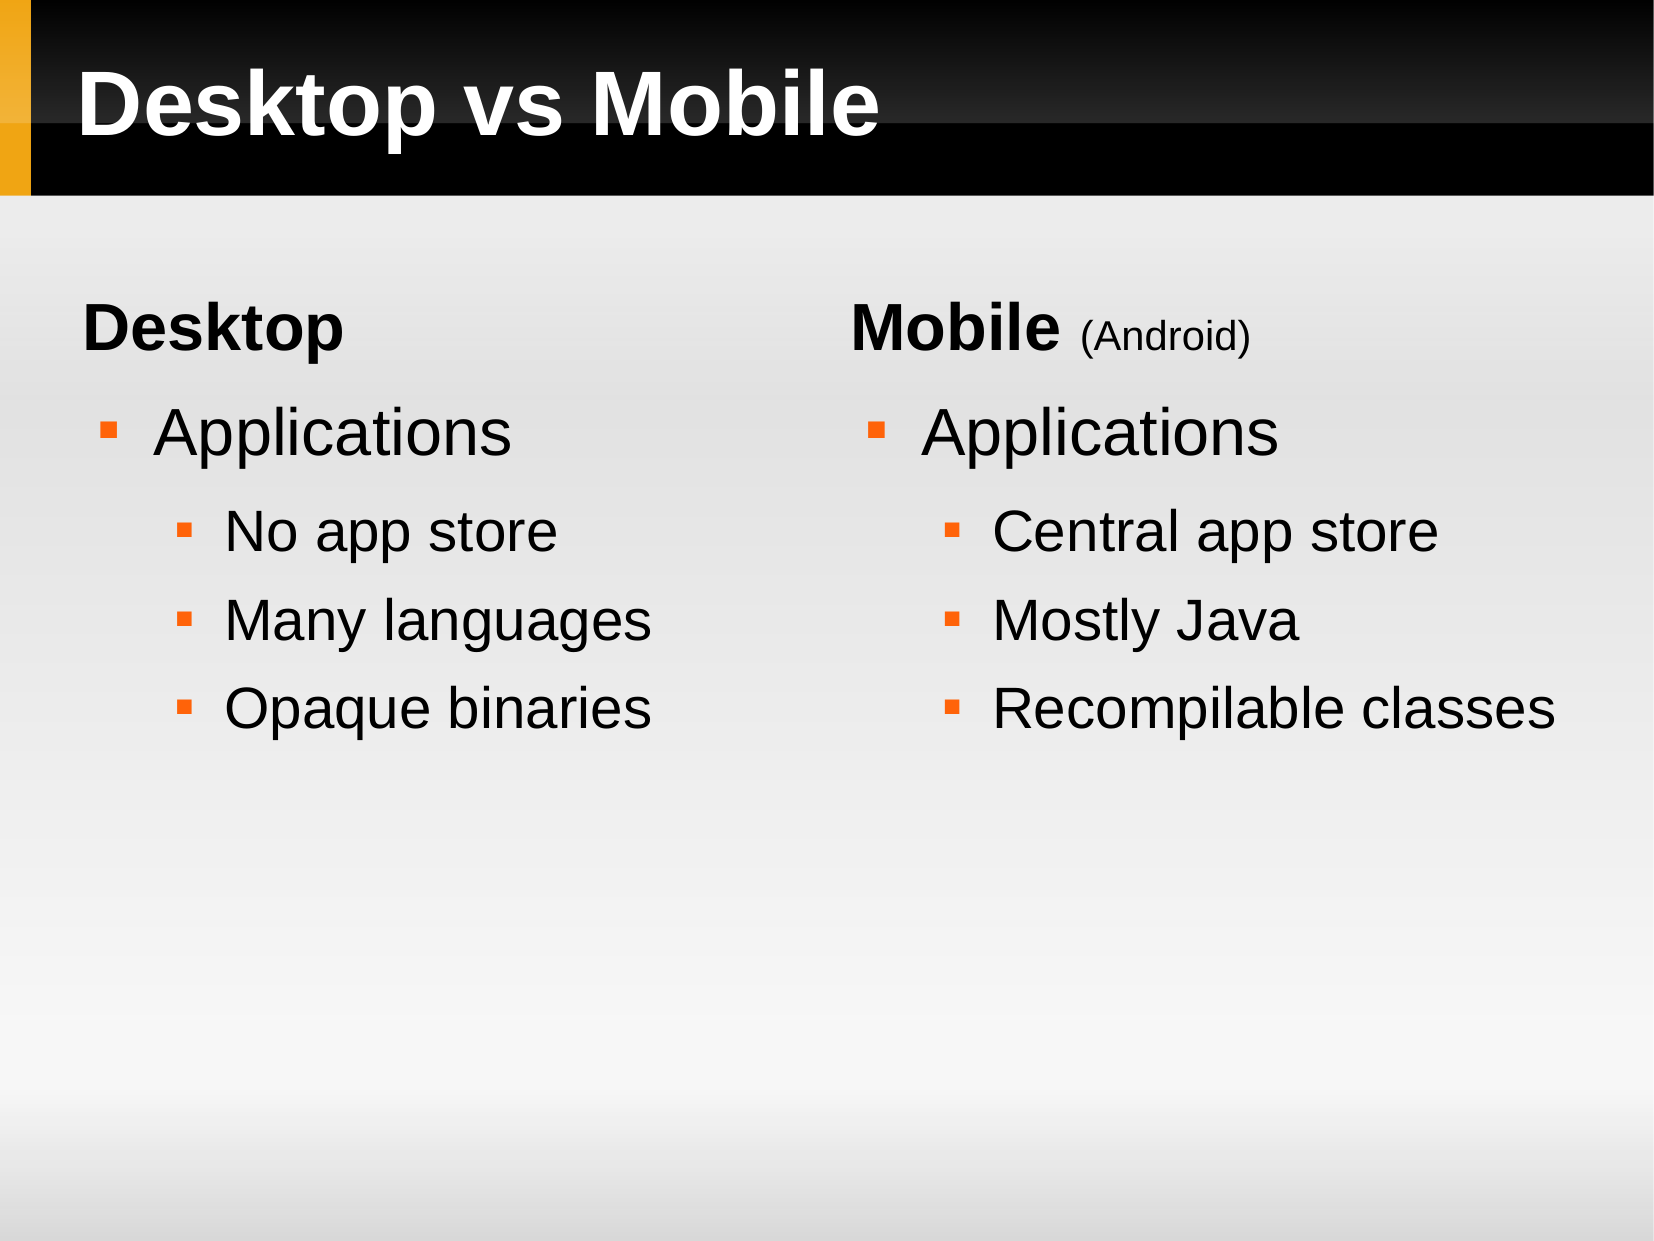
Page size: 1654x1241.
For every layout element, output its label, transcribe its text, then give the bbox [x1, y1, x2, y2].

picture [0, 0, 1654, 1241]
list Mobile (Android) Applications Central app store Mostly Java Recompilable classes [850, 290, 1575, 1094]
list Desktop Applications No app store Many languages Opaque binaries [82, 290, 808, 1094]
title Desktop vs Mobile [76, 7, 1565, 200]
